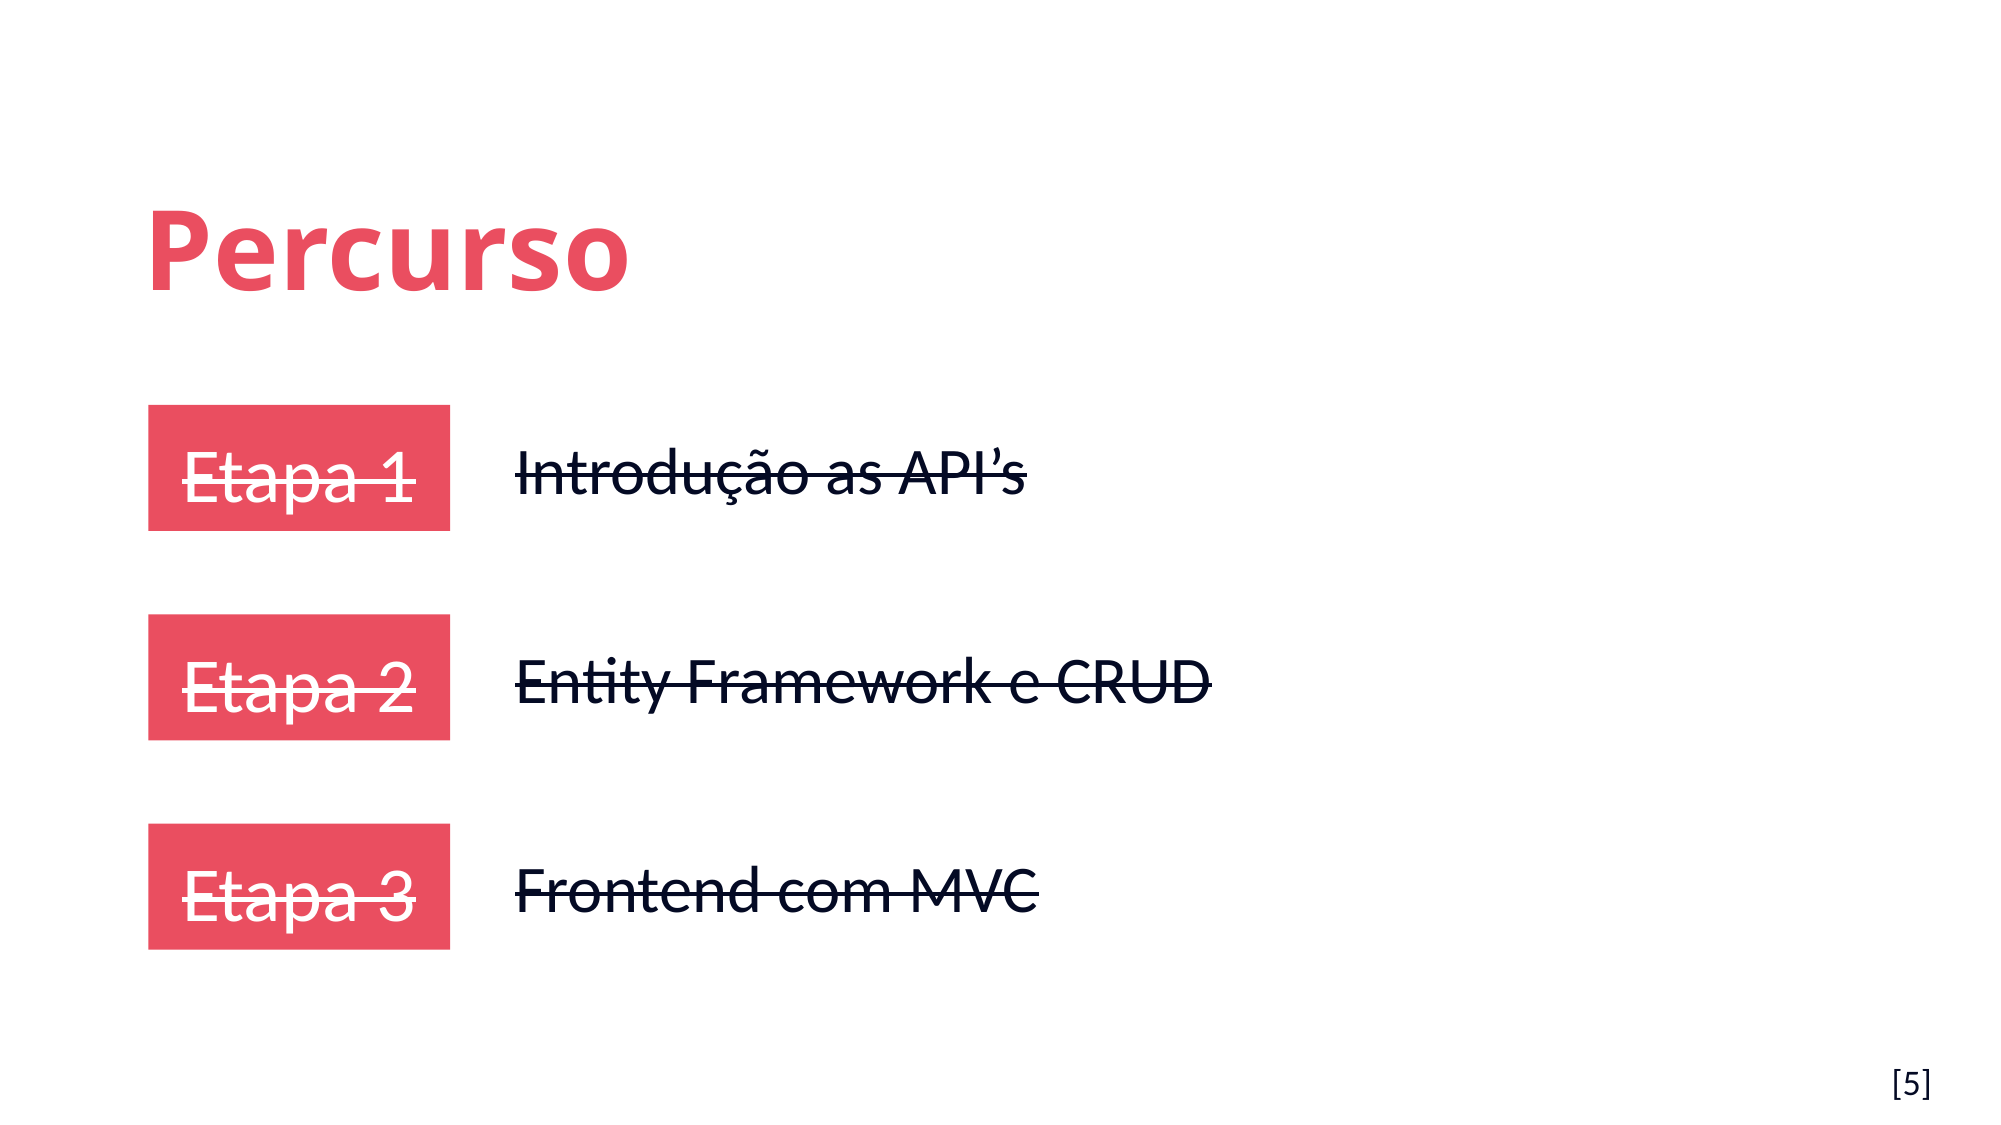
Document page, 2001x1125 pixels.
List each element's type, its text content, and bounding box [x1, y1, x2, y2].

text_box Etapa 1 [148, 404, 451, 531]
text_box Introdução as API’s [495, 418, 1845, 519]
text_box Etapa 3 [148, 823, 451, 950]
text_box Percurso [123, 139, 1745, 324]
slide_number [5] [1871, 1038, 1992, 1125]
text_box Frontend com MVC [495, 836, 1845, 937]
text_box Etapa 2 [148, 614, 451, 741]
text_box Entity Framework e CRUD [495, 627, 1916, 728]
